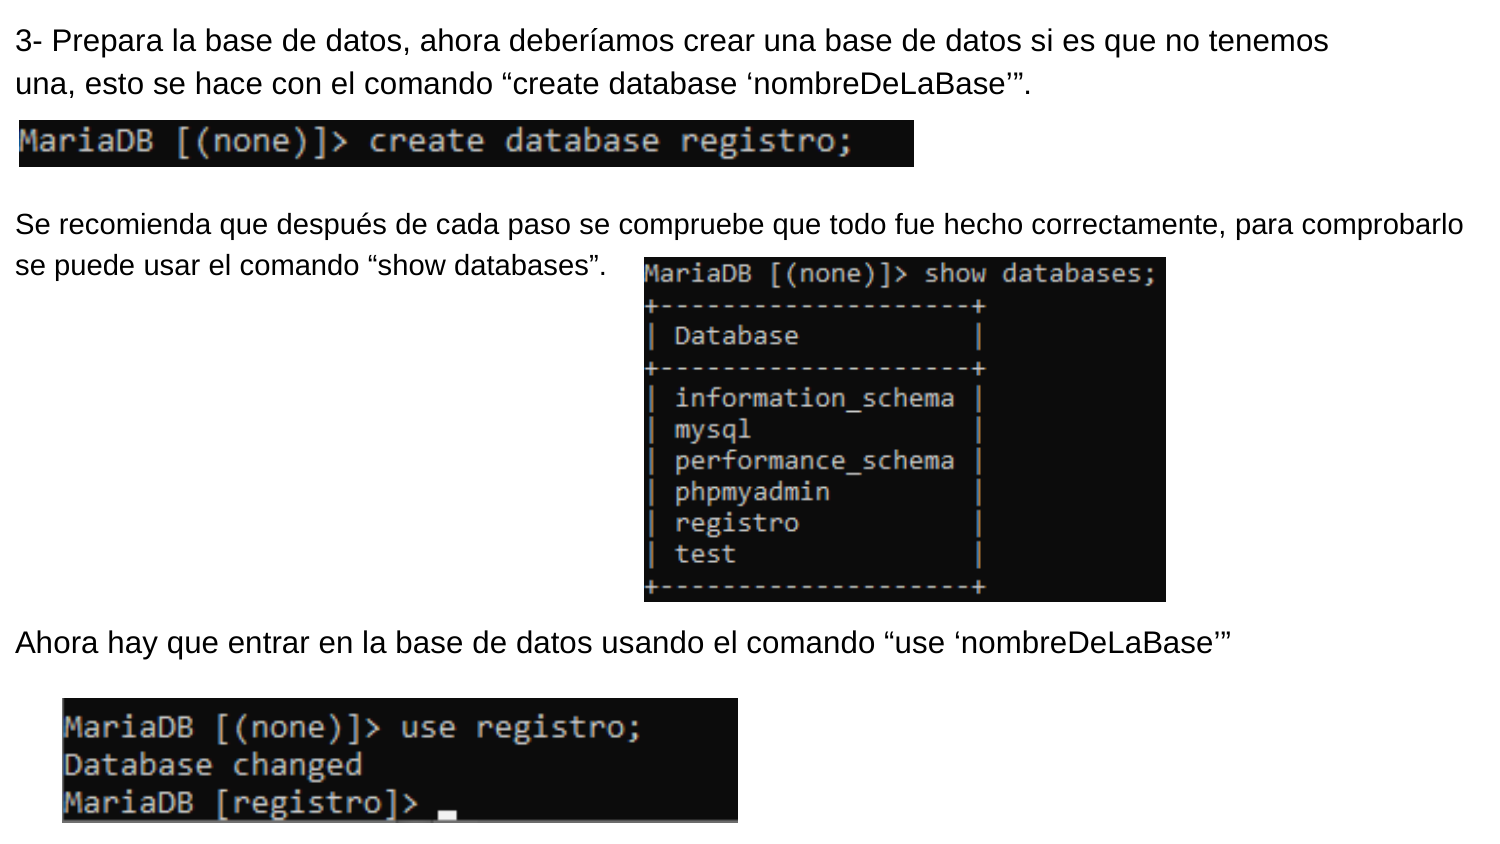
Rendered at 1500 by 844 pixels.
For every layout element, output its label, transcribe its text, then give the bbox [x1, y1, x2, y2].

picture [19, 120, 914, 167]
picture [62, 698, 738, 823]
text_box Ahora hay que entrar en la base de datos usando el comando “use ‘nombreDeLaBase’” [0, 601, 1500, 676]
picture [644, 296, 1166, 601]
text_box 3- Prepara la base de datos, ahora deberíamos crear una base de datos si es que no tenemos una, esto se hace con el comando “create database ‘nombreDeLaBase’”. [0, 0, 1409, 117]
text_box Se recomienda que después de cada paso se compruebe que todo fue hecho correctamente, para comprobarlo se puede usar el comando “show databases”. [0, 185, 1500, 296]
